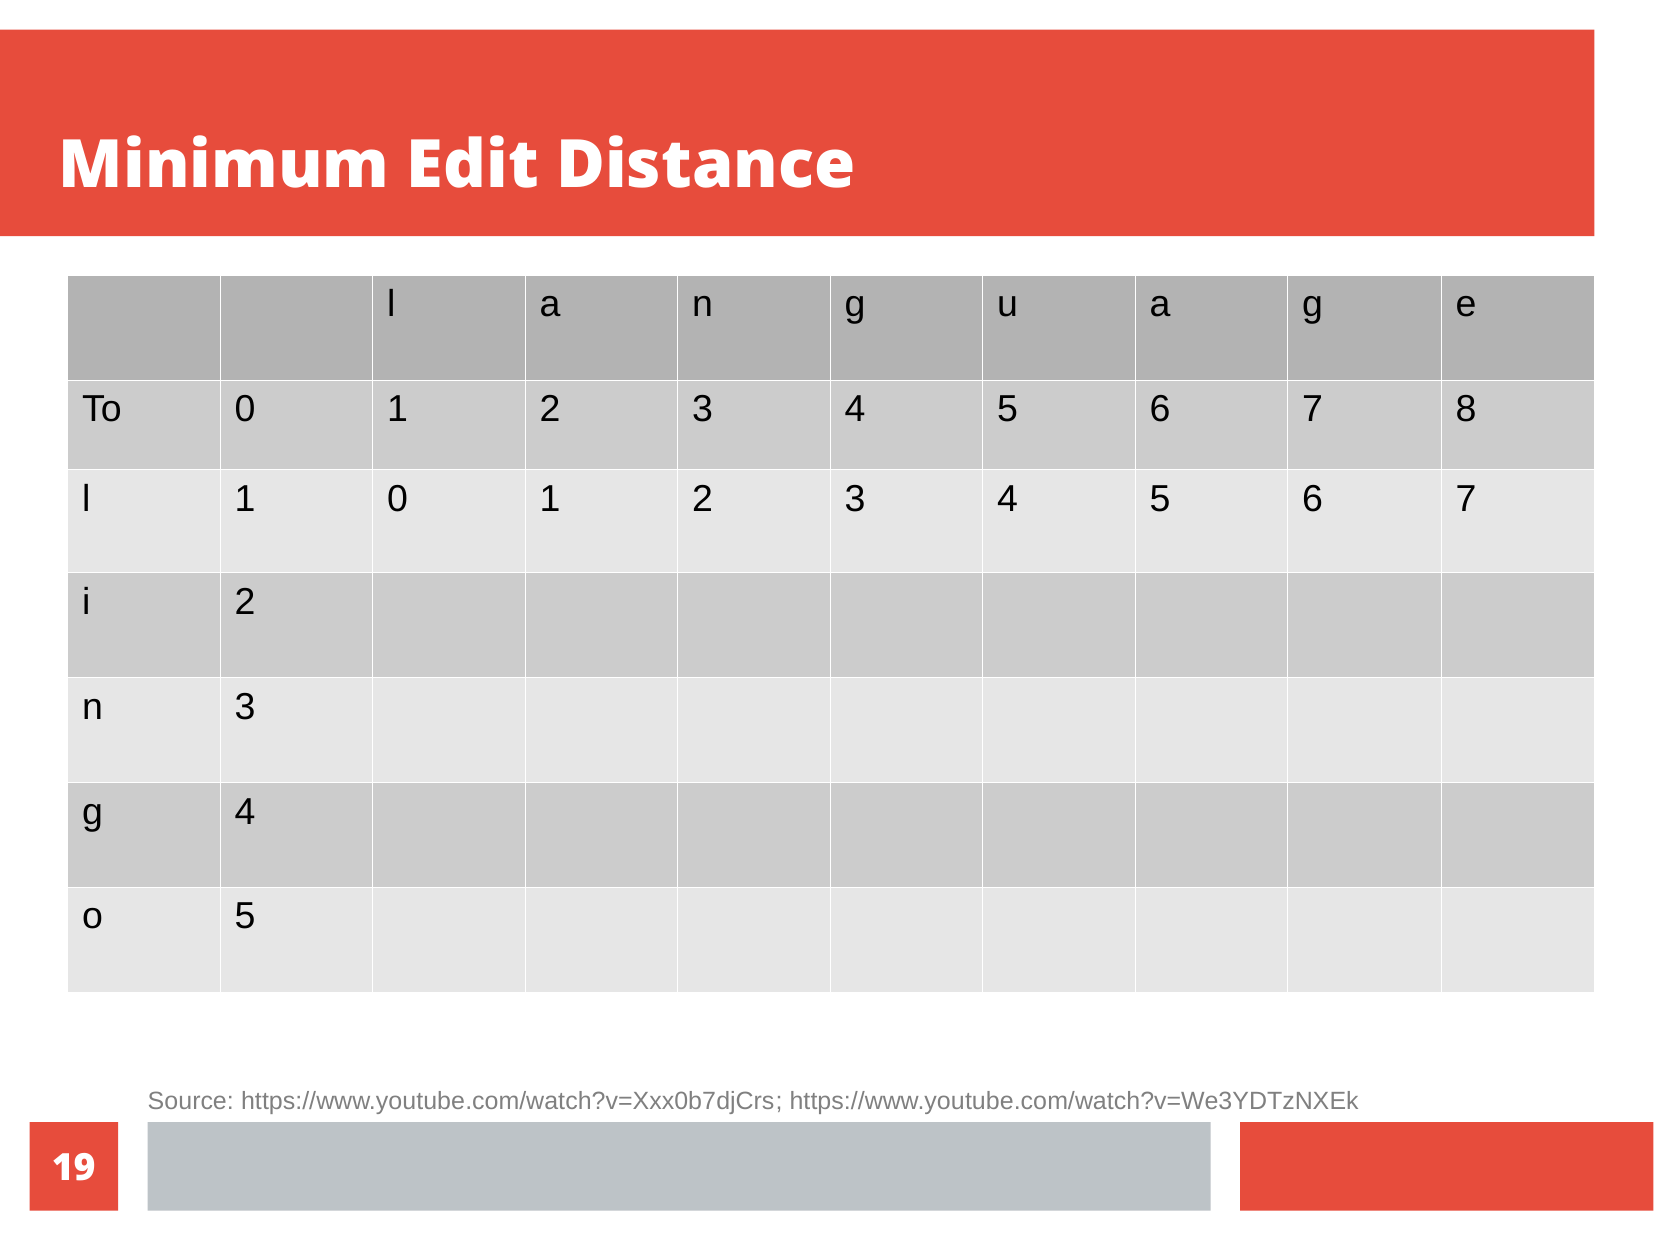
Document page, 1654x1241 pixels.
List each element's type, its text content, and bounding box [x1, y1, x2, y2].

table_header u [983, 276, 1135, 380]
table_cell 7 [1288, 381, 1441, 469]
table_cell 3 [221, 678, 372, 782]
table_cell [678, 783, 830, 887]
table_cell 7 [1442, 470, 1594, 572]
table_cell [373, 678, 525, 782]
table_cell 4 [983, 470, 1135, 572]
table_cell [373, 783, 525, 887]
table_header g [1288, 276, 1441, 380]
table_cell 1 [221, 470, 372, 572]
table_cell 6 [1288, 470, 1441, 572]
table_cell [983, 783, 1135, 887]
table_cell 0 [221, 381, 372, 469]
table_header a [1136, 276, 1287, 380]
table_cell 4 [831, 381, 982, 469]
table_cell [1288, 783, 1441, 887]
table_cell 2 [678, 470, 830, 572]
table_cell [831, 678, 982, 782]
table_cell 3 [678, 381, 830, 469]
table_cell [1288, 573, 1441, 677]
table_cell 2 [526, 381, 677, 469]
table_header g [831, 276, 982, 380]
table_cell 1 [373, 381, 525, 469]
table_cell [526, 888, 677, 992]
table_cell 5 [221, 888, 372, 992]
table_cell o [68, 888, 220, 992]
table_cell [831, 783, 982, 887]
table_cell 2 [221, 573, 372, 677]
table_cell i [68, 573, 220, 677]
list Source: https://www.youtube.com/watch?v=Xxx0b7djCrs; https://www.youtube.com/watch?v=We3YDTzNXEk [112, 1086, 1619, 1128]
table_cell [983, 888, 1135, 992]
table_cell 5 [1136, 470, 1287, 572]
table_cell 4 [221, 783, 372, 887]
table_cell [373, 888, 525, 992]
table_cell [1288, 888, 1441, 992]
table_cell [1442, 888, 1594, 992]
table_header [221, 276, 372, 380]
table_cell [1288, 678, 1441, 782]
table_cell 1 [526, 470, 677, 572]
table_cell To [68, 381, 220, 469]
table_cell [1136, 573, 1287, 677]
table_cell 0 [373, 470, 525, 572]
table_cell l [68, 470, 220, 572]
table_cell [983, 678, 1135, 782]
table_cell [1442, 573, 1594, 677]
table_cell [526, 573, 677, 677]
table_cell 8 [1442, 381, 1594, 469]
table_cell 3 [831, 470, 982, 572]
table_header e [1442, 276, 1594, 380]
table_cell n [68, 678, 220, 782]
table_cell [373, 573, 525, 677]
table_cell [1136, 783, 1287, 887]
table_header l [373, 276, 525, 380]
table_cell [831, 573, 982, 677]
table_cell [678, 573, 830, 677]
table_cell [526, 678, 677, 782]
table_cell [526, 783, 677, 887]
table_cell [1136, 888, 1287, 992]
table_cell [678, 888, 830, 992]
table_cell 6 [1136, 381, 1287, 469]
table_cell 5 [983, 381, 1135, 469]
table_cell g [68, 783, 220, 887]
table_cell [1136, 678, 1287, 782]
table_cell [831, 888, 982, 992]
table_cell [1442, 783, 1594, 887]
table_header n [678, 276, 830, 380]
table_header a [526, 276, 677, 380]
table_header [68, 276, 220, 380]
table_cell [1442, 678, 1594, 782]
table_cell [983, 573, 1135, 677]
title Minimum Edit Distance [59, 59, 1595, 207]
table_cell [678, 678, 830, 782]
